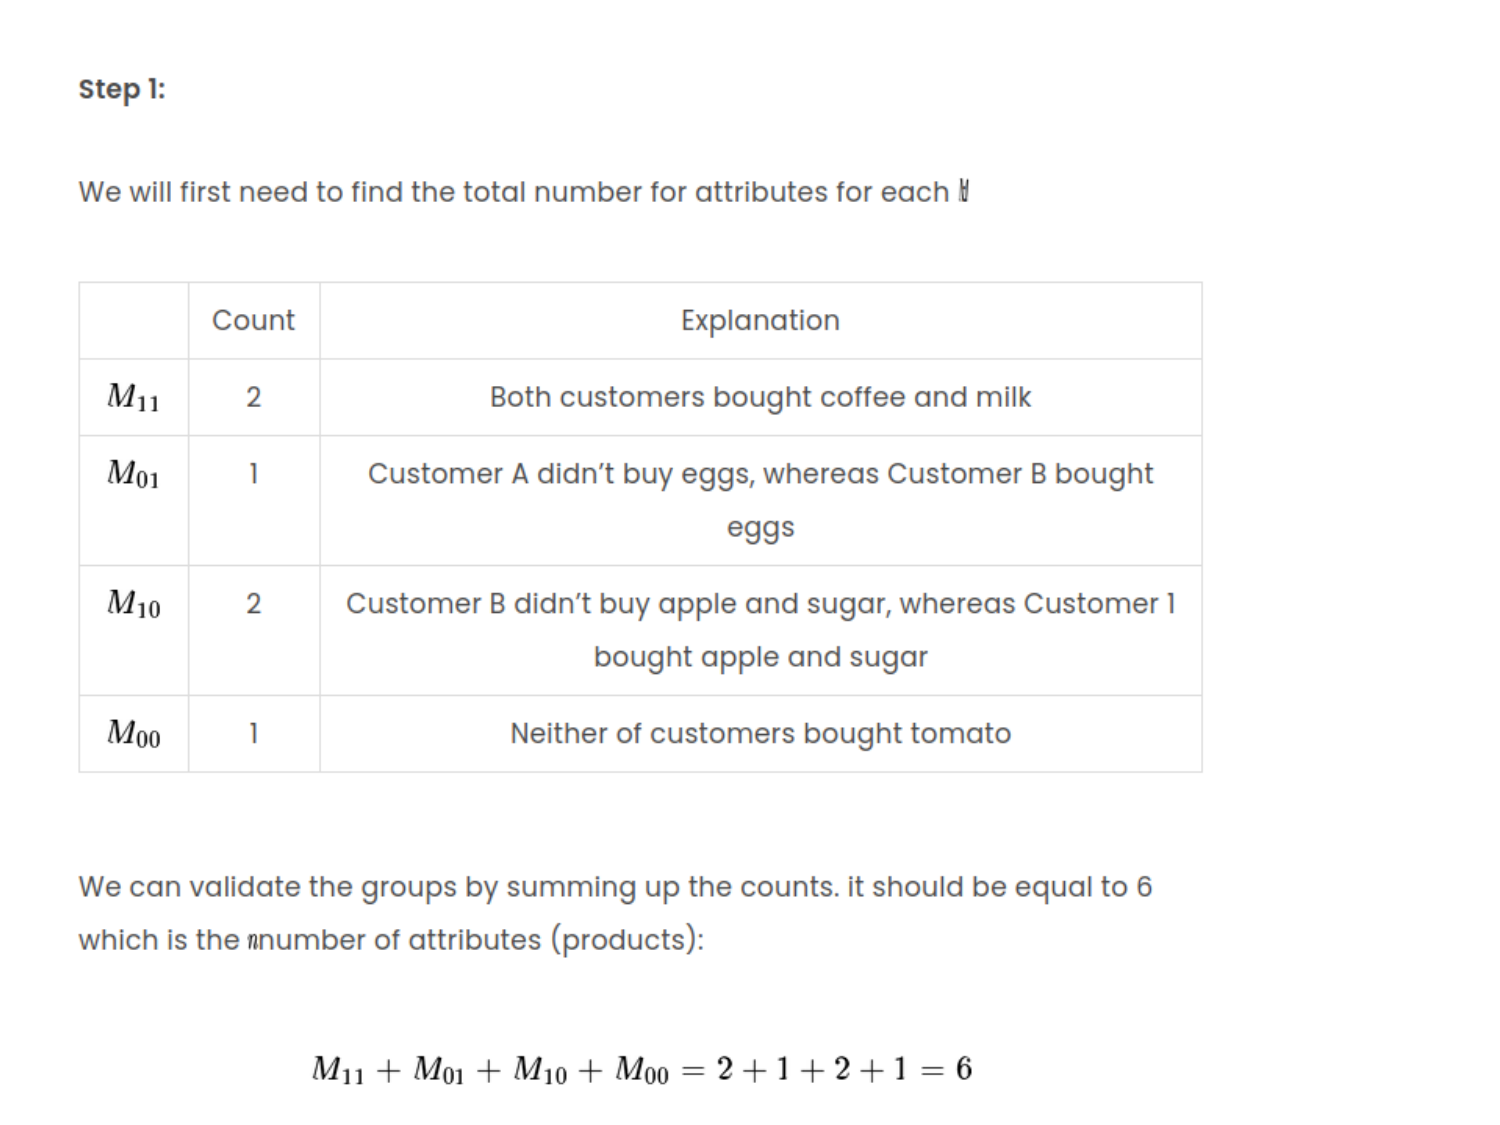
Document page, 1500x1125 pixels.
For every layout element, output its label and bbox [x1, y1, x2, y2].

picture [49, 58, 1211, 1108]
